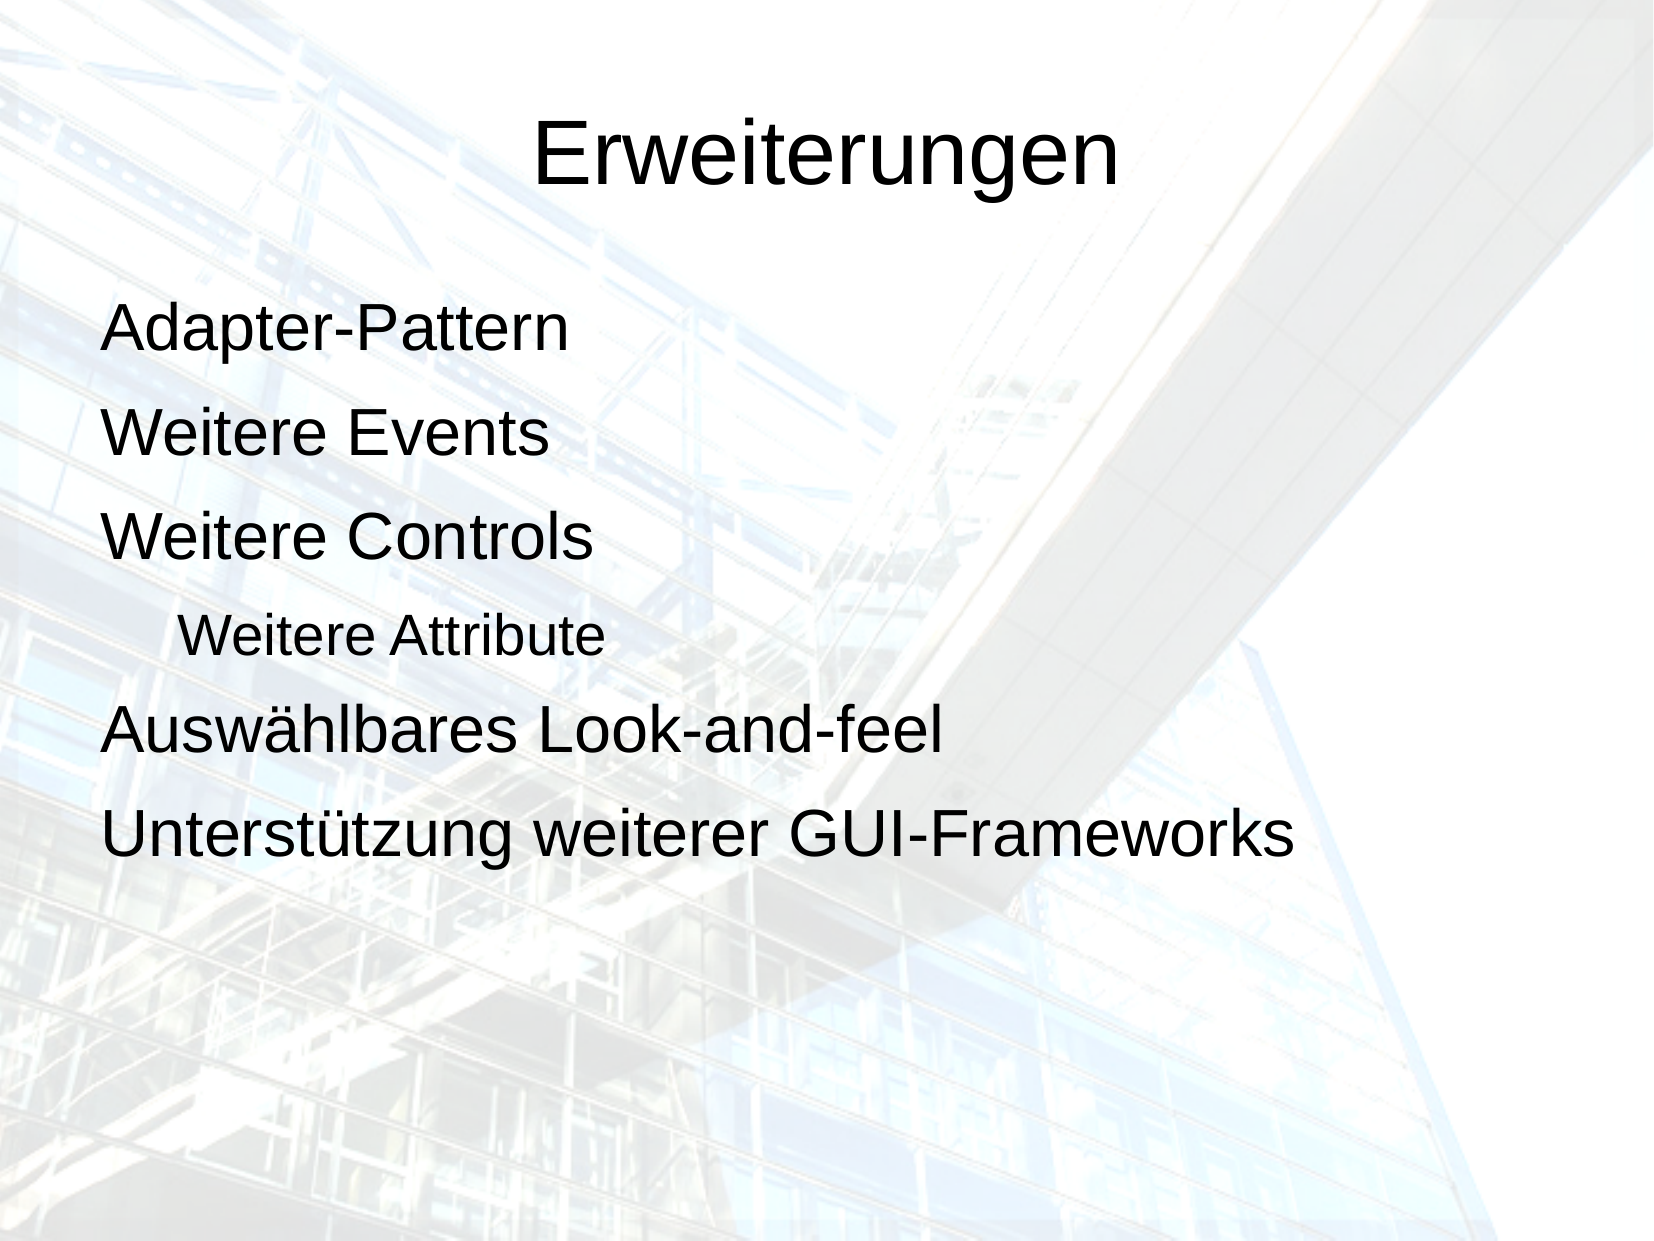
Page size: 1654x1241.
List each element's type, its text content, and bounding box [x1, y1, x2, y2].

title Erweiterungen [82, 56, 1571, 250]
picture [0, 0, 1654, 1241]
list Adapter-Pattern Weitere Events Weitere Controls Weitere Attribute Auswählbares Look-and-feel Unterstützung weiterer GUI-Frameworks [82, 290, 1571, 1094]
